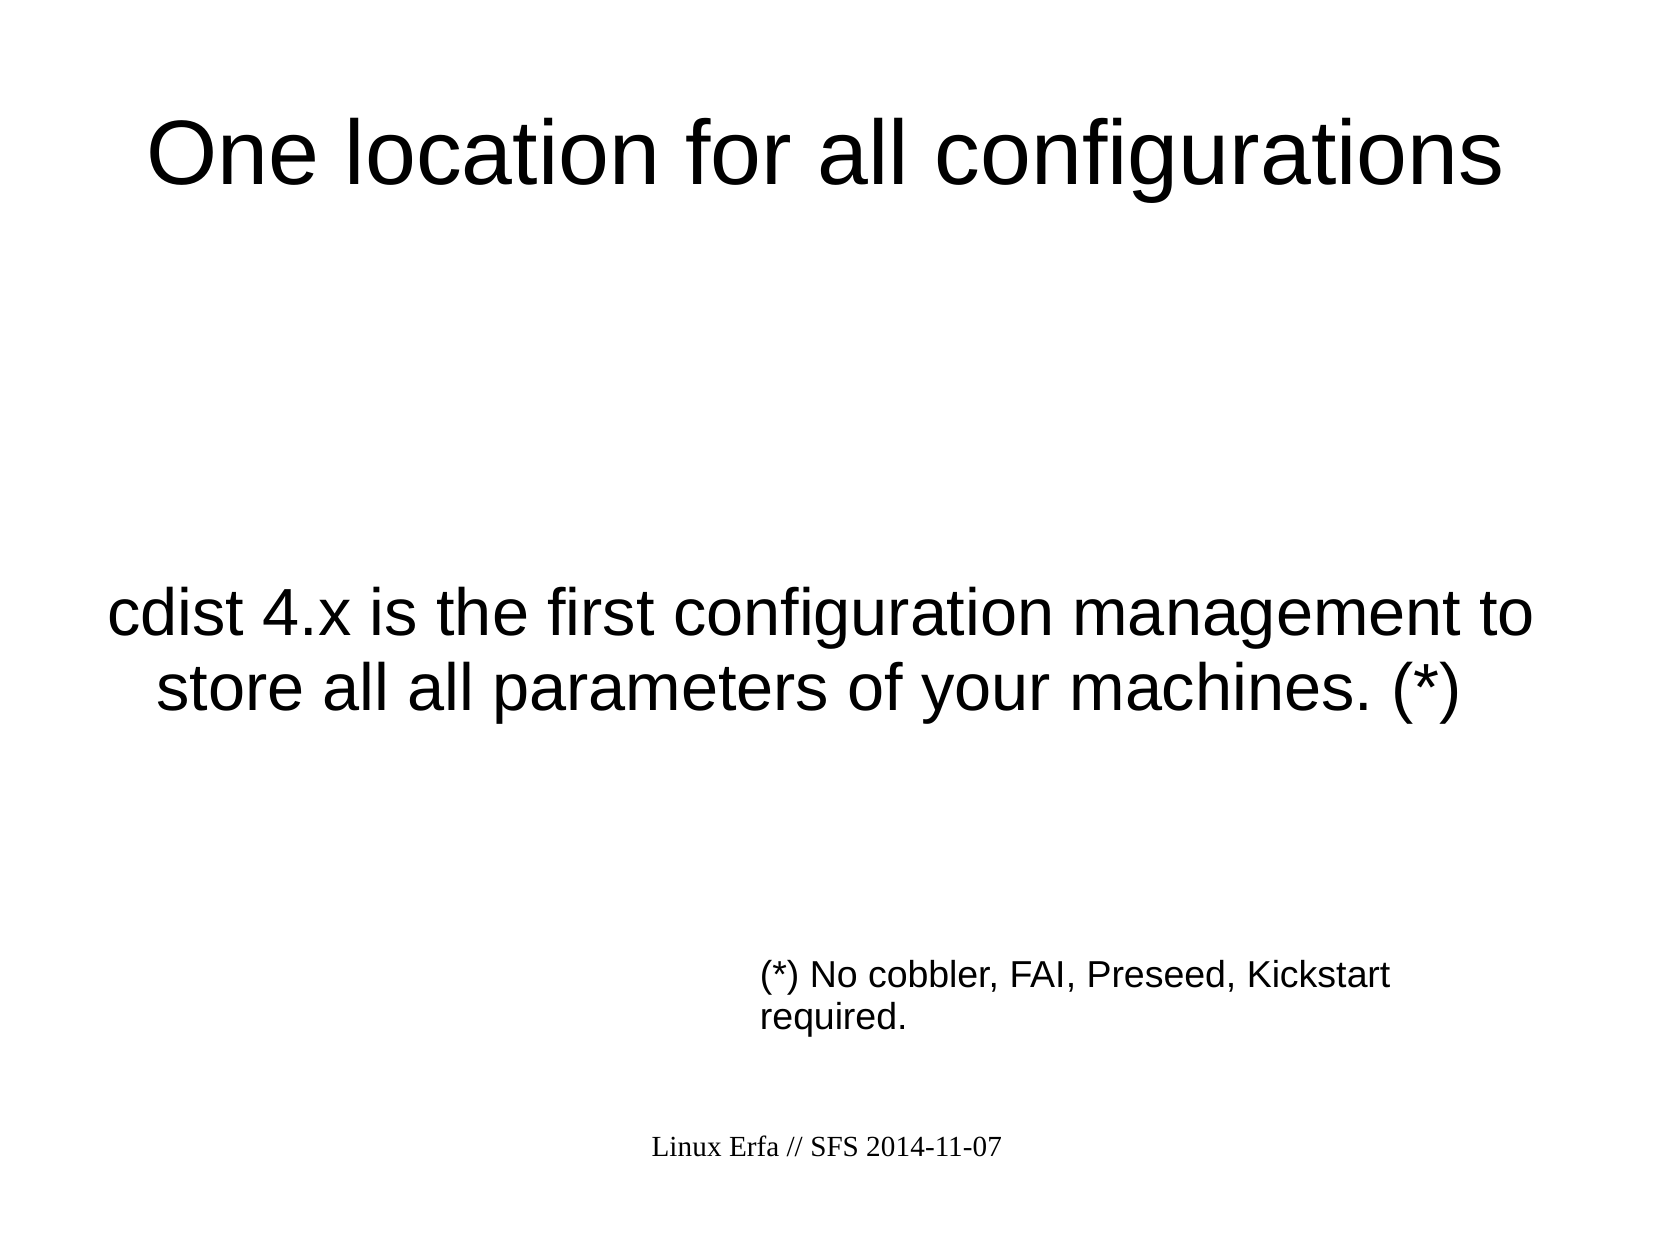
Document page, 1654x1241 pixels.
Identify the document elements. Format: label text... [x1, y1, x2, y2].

subtitle cdist 4.x is the first configuration management to store all all parameters of your machines. (*) [82, 290, 1538, 1010]
text_box (*) No cobbler, FAI, Preseed, Kickstart required. [745, 945, 1564, 1003]
title One location for all configurations [82, 49, 1571, 257]
subtitle cdist 4.x is the first configuration management to store all all parameters of your machines. (*) [894, 1003, 1538, 1010]
